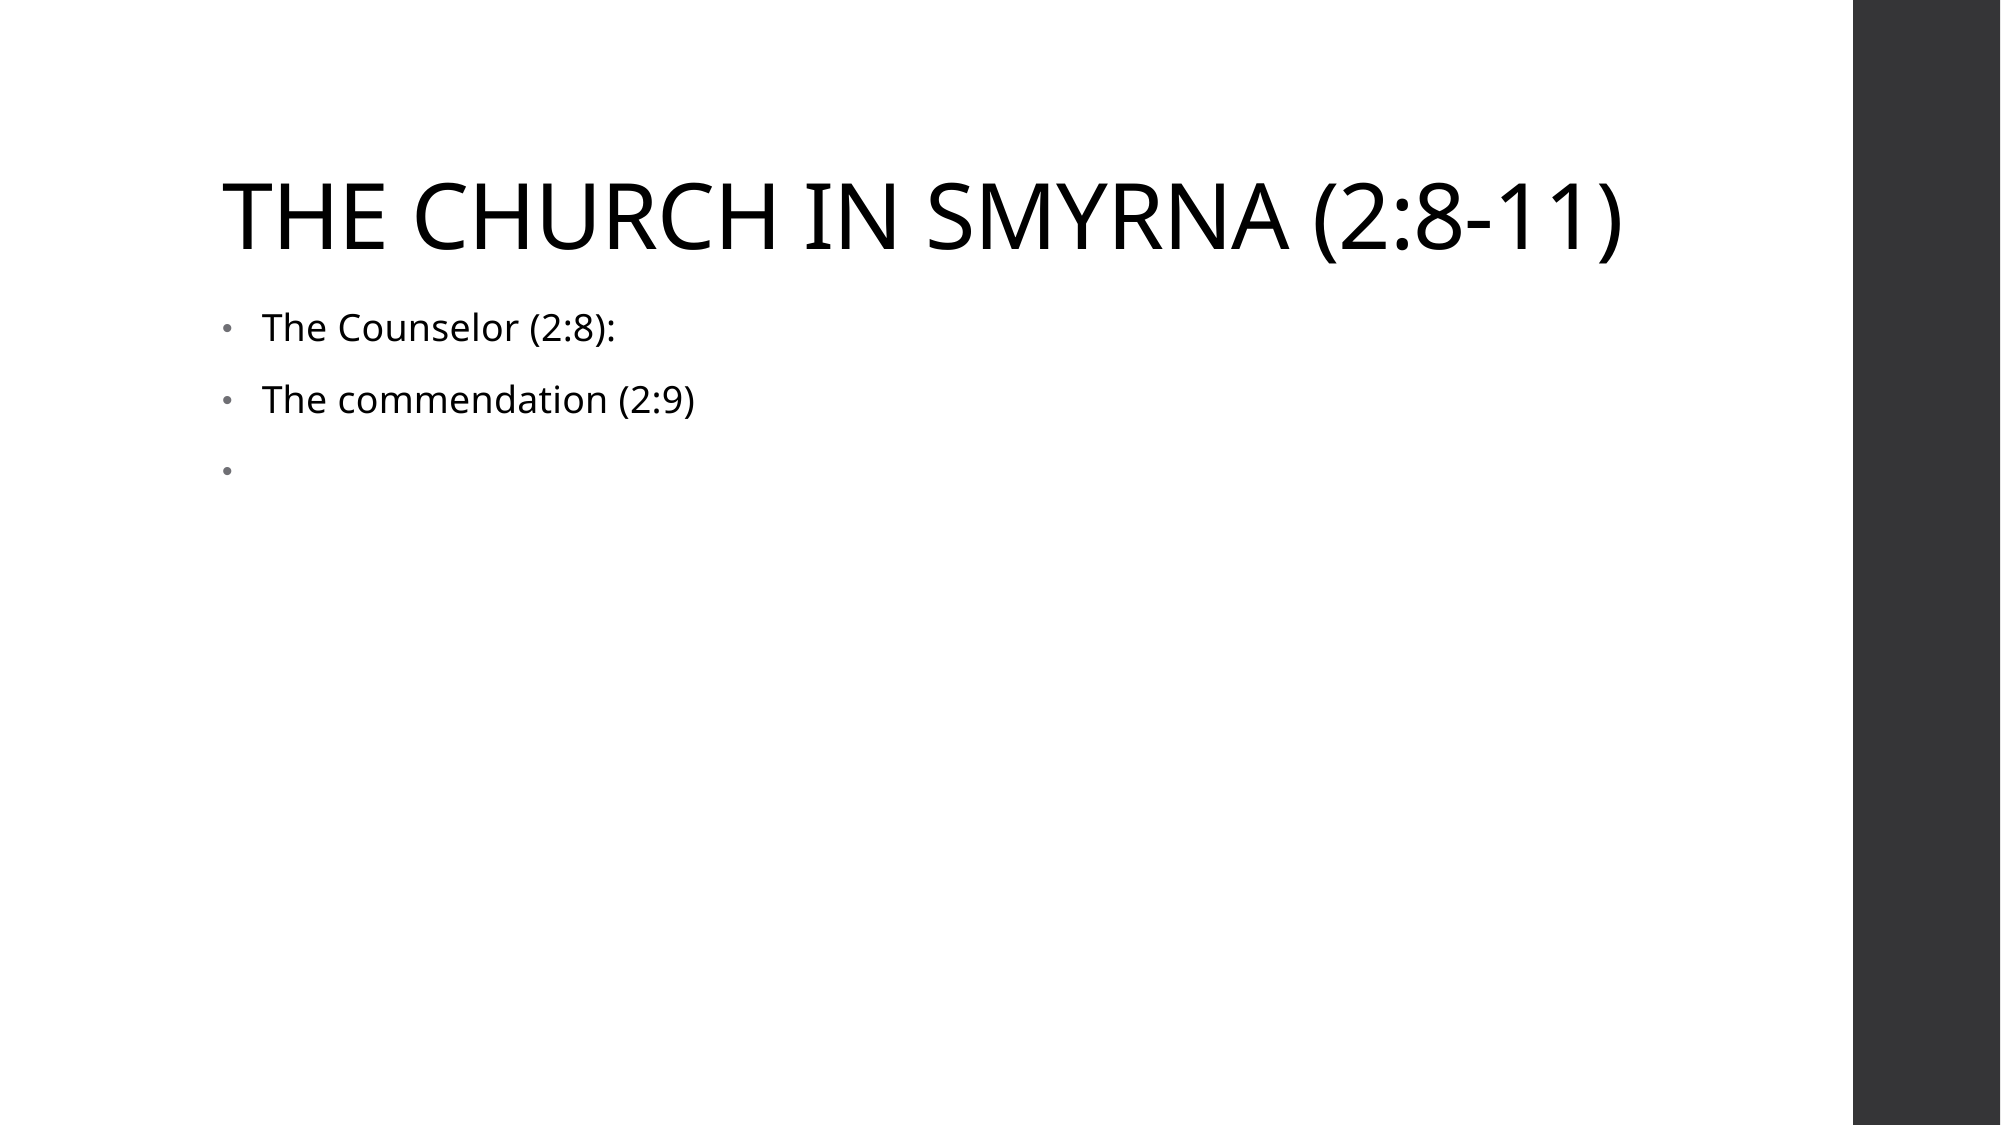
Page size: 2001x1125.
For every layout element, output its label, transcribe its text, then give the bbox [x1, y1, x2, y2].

title THE CHURCH IN SMYRNA (2:8-11) [206, 60, 1797, 278]
list The Counselor (2:8): The commendation (2:9) [206, 299, 1617, 1014]
